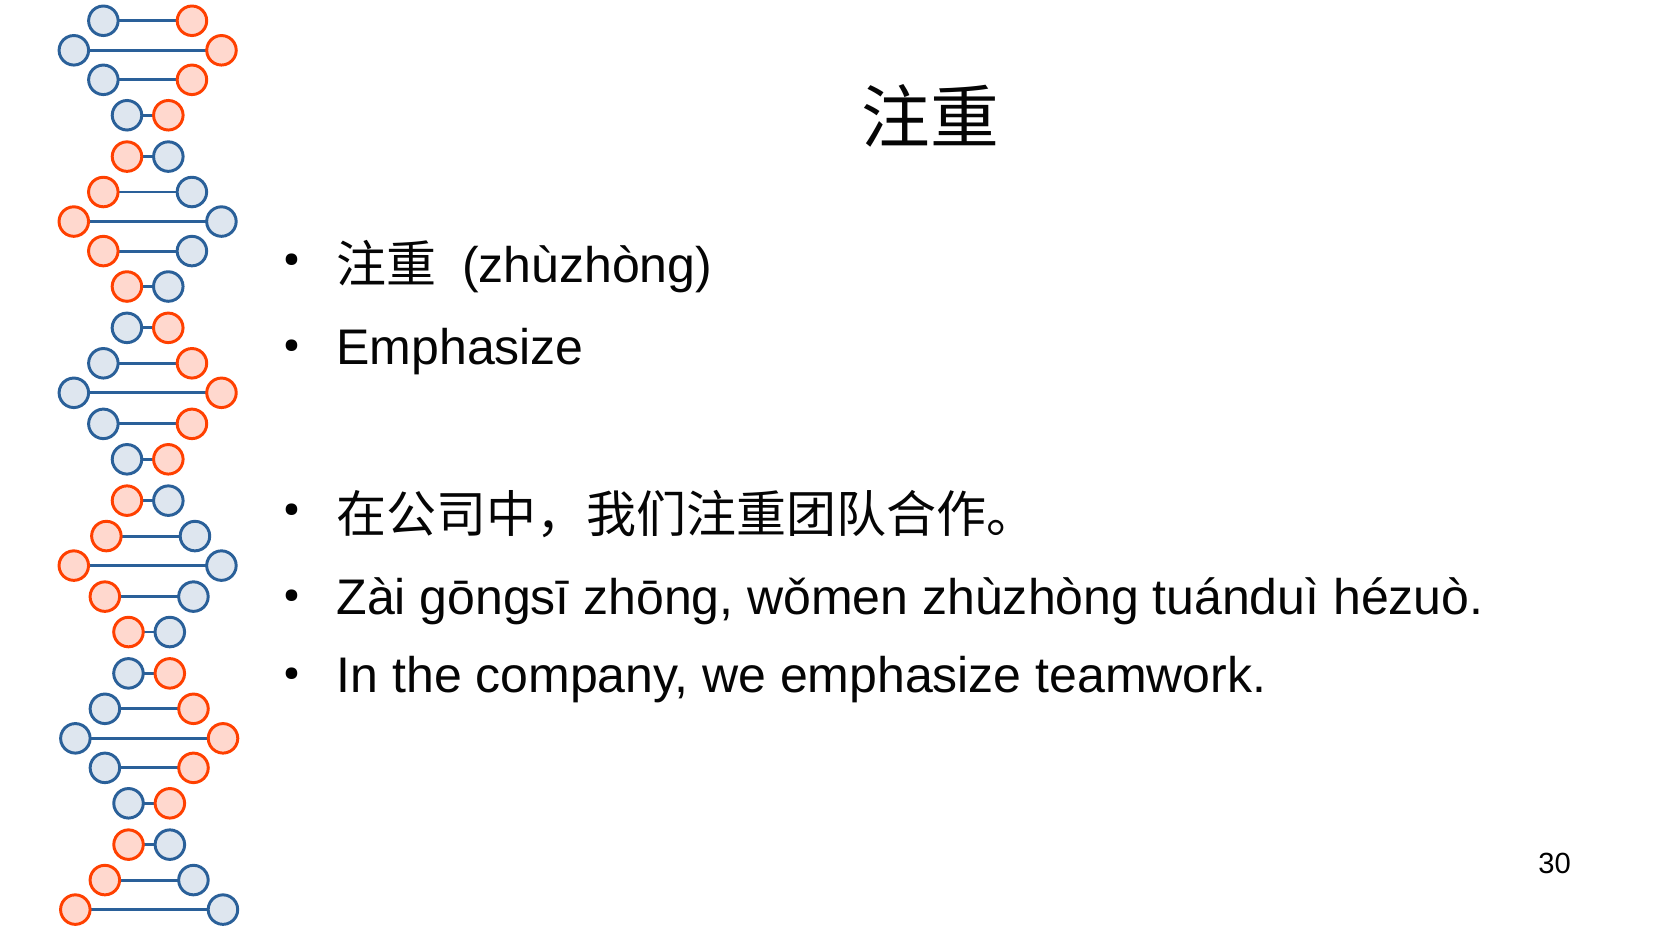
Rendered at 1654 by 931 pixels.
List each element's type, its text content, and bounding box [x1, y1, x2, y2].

list 注重 (zhùzhòng) Emphasize 在公司中，我们注重团队合作。 Zài gōngsī zhōng, wǒmen zhùzhòng tuánduì hézuò. In the company, we emphasize teamwork. [265, 224, 1595, 764]
title 注重 [265, 35, 1595, 189]
